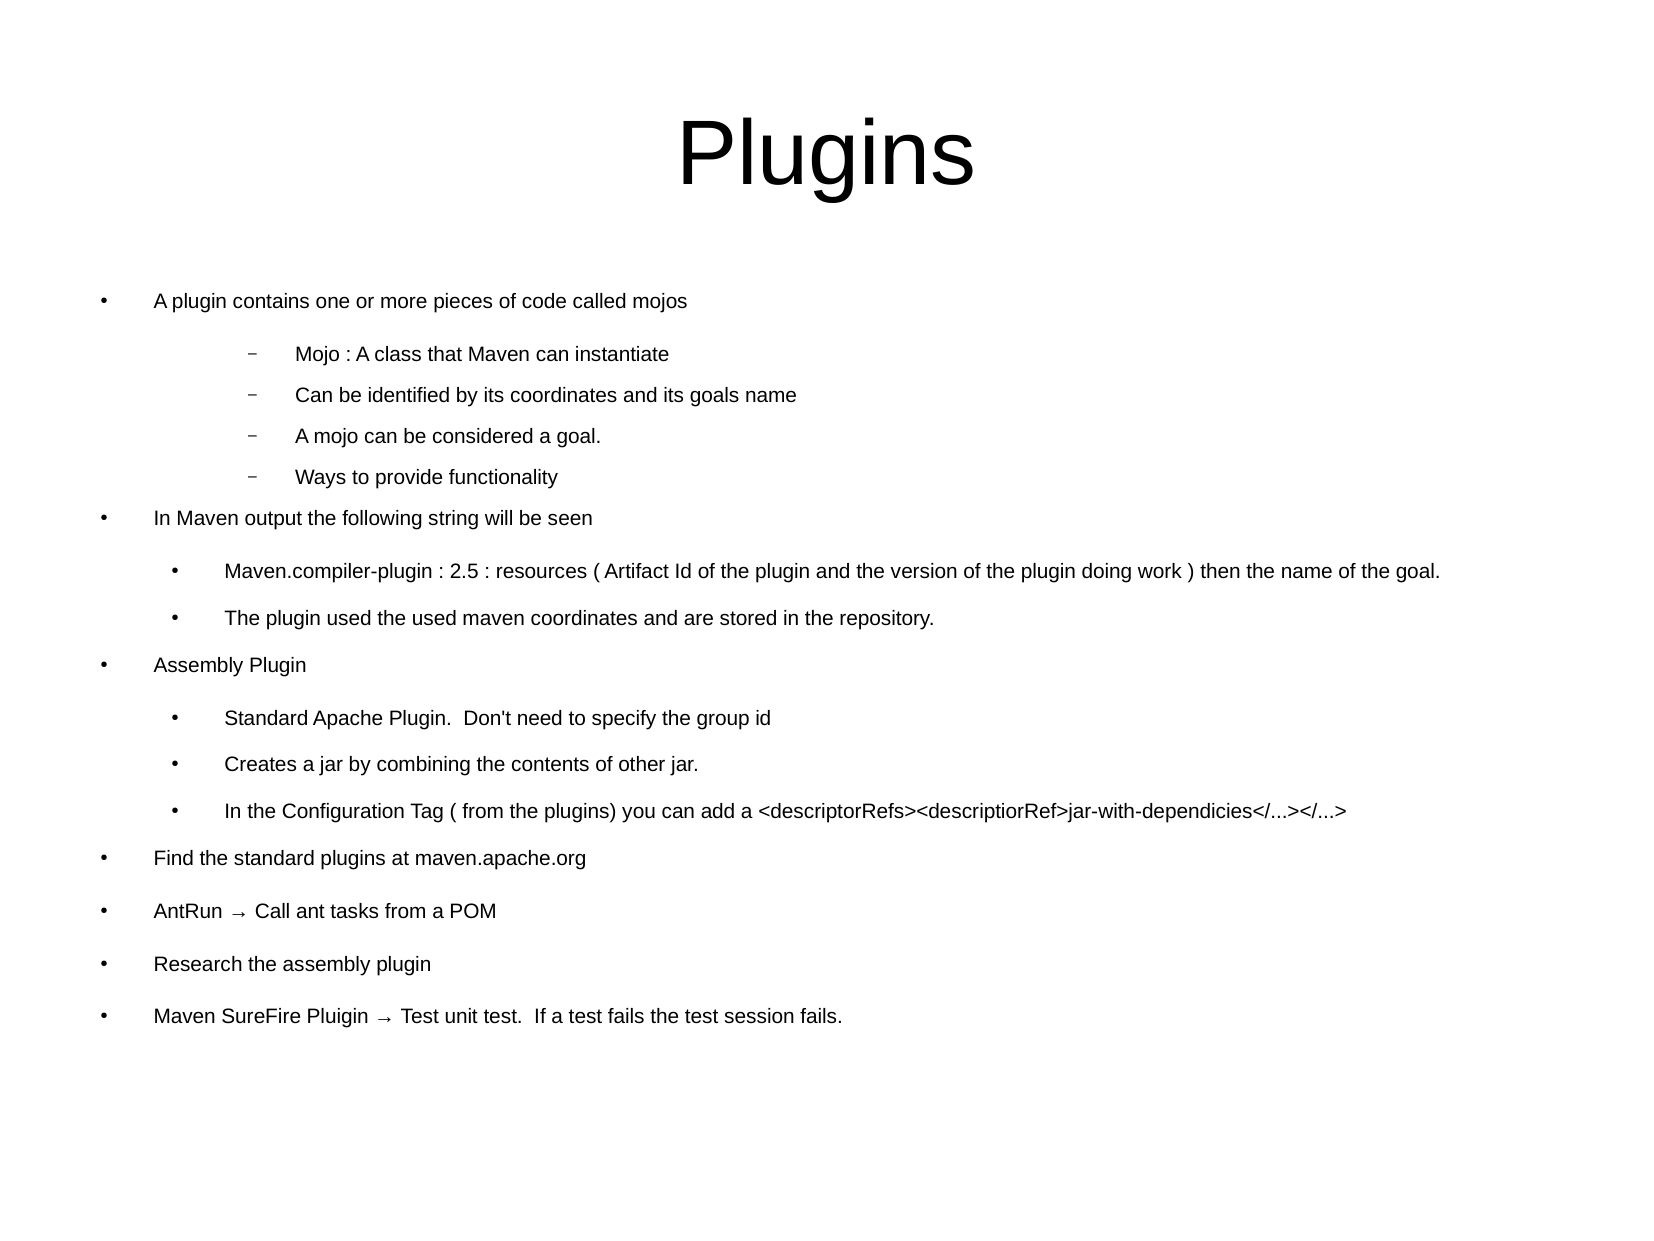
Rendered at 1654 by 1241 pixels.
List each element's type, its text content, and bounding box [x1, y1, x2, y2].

list A plugin contains one or more pieces of code called mojos Mojo : A class that Maven can instantiate Can be identified by its coordinates and its goals name A mojo can be considered a goal. Ways to provide functionality In Maven output the following string will be seen Maven.compiler-plugin : 2.5 : resources ( Artifact Id of the plugin and the version of the plugin doing work ) then the name of the goal. The plugin used the used maven coordinates and are stored in the repository. Assembly Plugin Standard Apache Plugin. Don't need to specify the group id Creates a jar by combining the contents of other jar. In the Configuration Tag ( from the plugins) you can add a <descriptorRefs><descriptiorRef>jar-with-dependicies</...></...> Find the standard plugins at maven.apache.org AntRun → Call ant tasks from a POM Research the assembly plugin Maven SureFire Pluigin → Test unit test. If a test fails the test session fails. [82, 290, 1571, 1231]
title Plugins [82, 49, 1571, 257]
